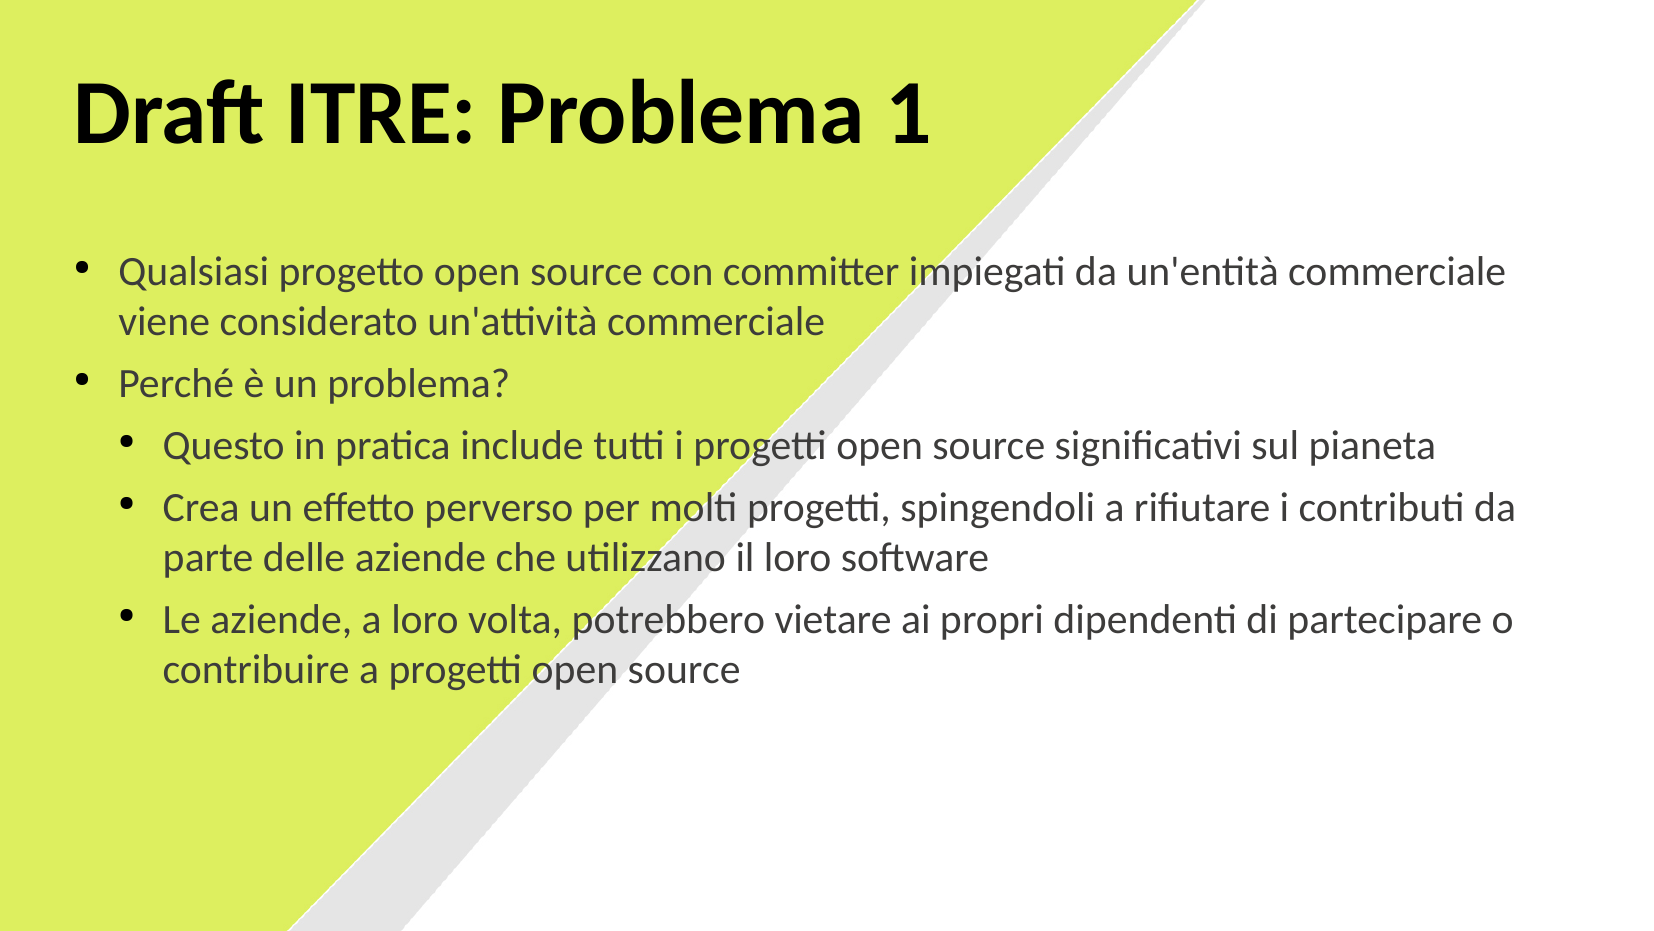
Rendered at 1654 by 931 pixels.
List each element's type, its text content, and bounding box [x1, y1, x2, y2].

picture [0, 0, 1654, 931]
title Draft ITRE: Problema 1 [59, 37, 1571, 178]
list Qualsiasi progetto open source con committer impiegati da un'entità commerciale viene considerato un'attività commerciale Perché è un problema? Questo in pratica include tutti i progetti open source significativi sul pianeta Crea un effetto perverso per molti progetti, spingendoli a rifiutare i contributi da parte delle aziende che utilizzano il loro software Le aziende, a loro volta, potrebbero vietare ai propri dipendenti di partecipare o contribuire a progetti open source [59, 236, 1571, 886]
